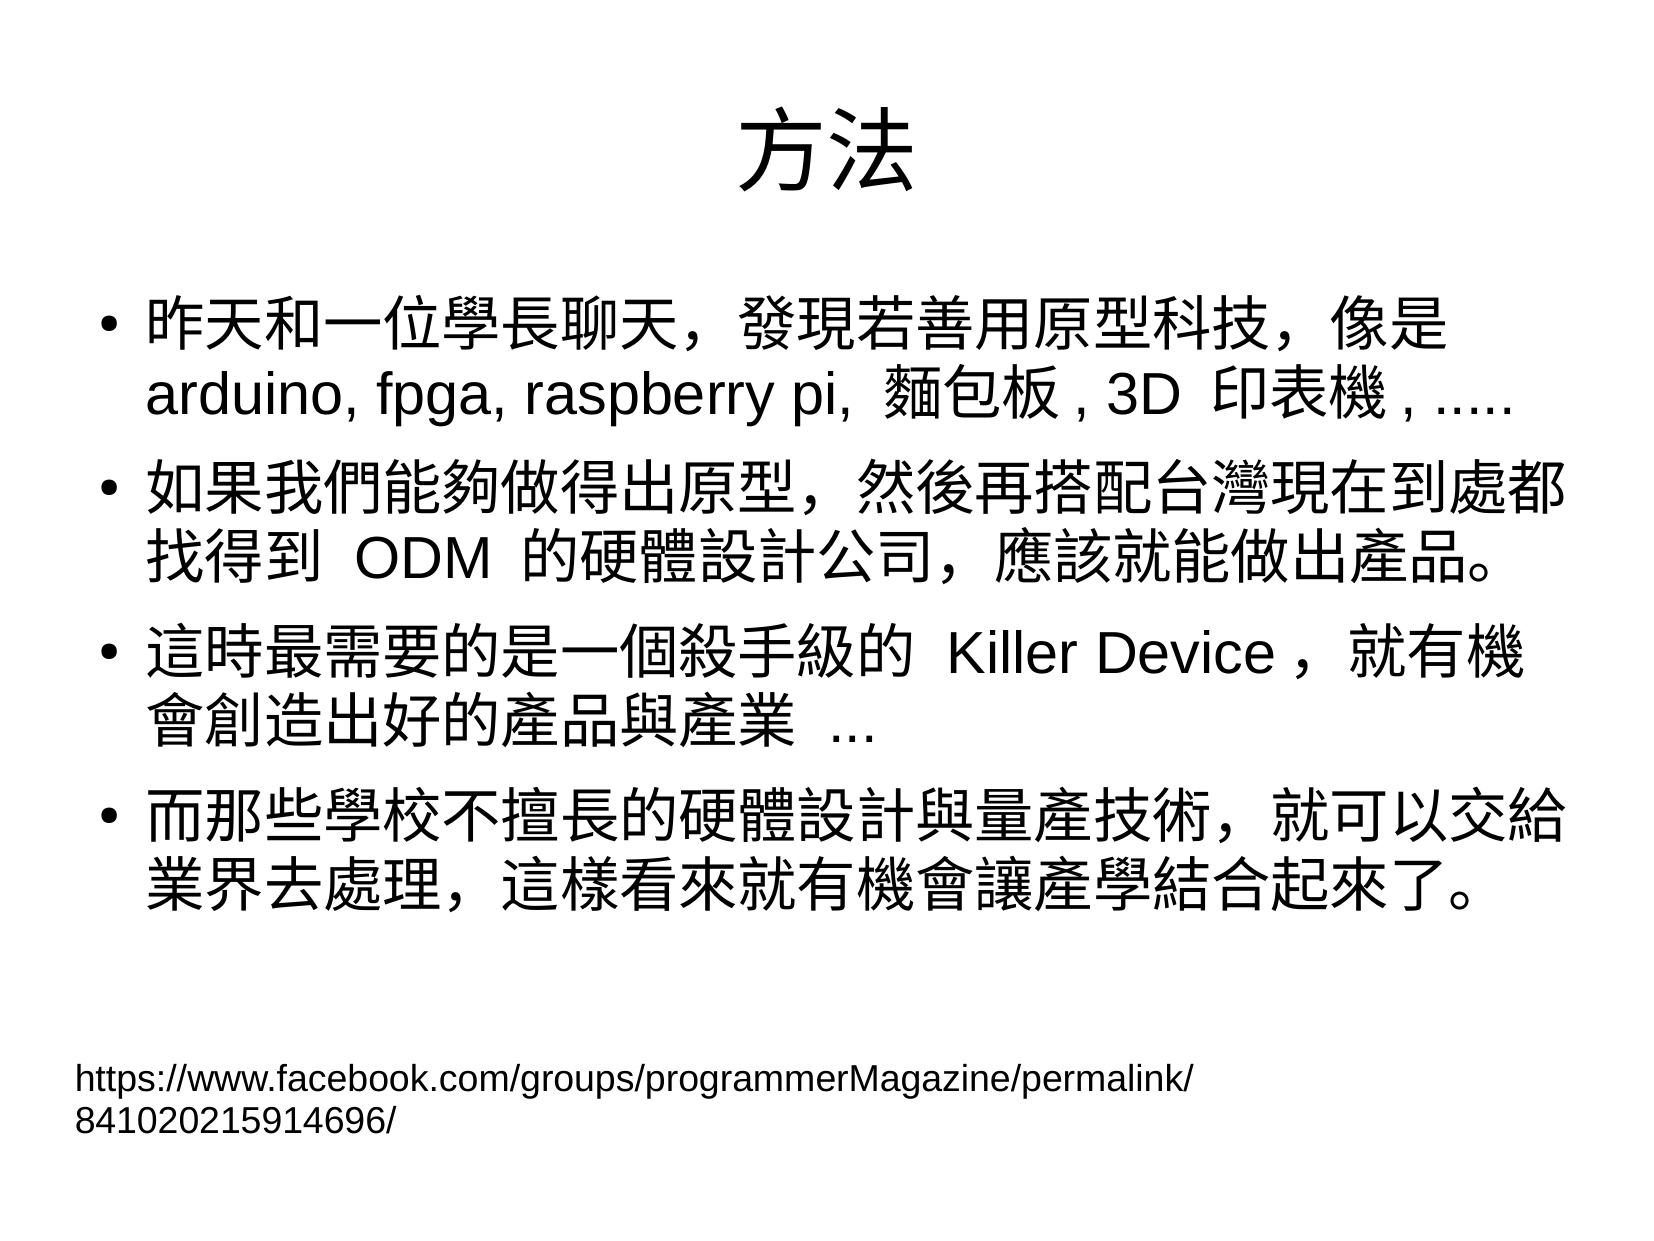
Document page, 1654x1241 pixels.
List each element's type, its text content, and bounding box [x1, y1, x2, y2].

text_box https://www.facebook.com/groups/programmerMagazine/permalink/841020215914696/ [60, 1050, 1531, 1149]
list 昨天和一位學長聊天，發現若善用原型科技，像是 arduino, fpga, raspberry pi, 麵包板, 3D 印表機, ..... 如果我們能夠做得出原型，然後再搭配台灣現在到處都找得到 ODM 的硬體設計公司，應該就能做出產品。 這時最需要的是一個殺手級的 Killer Device，就有機會創造出好的產品與產業 ... 而那些學校不擅長的硬體設計與量產技術，就可以交給業界去處理，這樣看來就有機會讓產學結合起來了。 [82, 290, 1571, 1010]
title 方法 [82, 49, 1571, 257]
